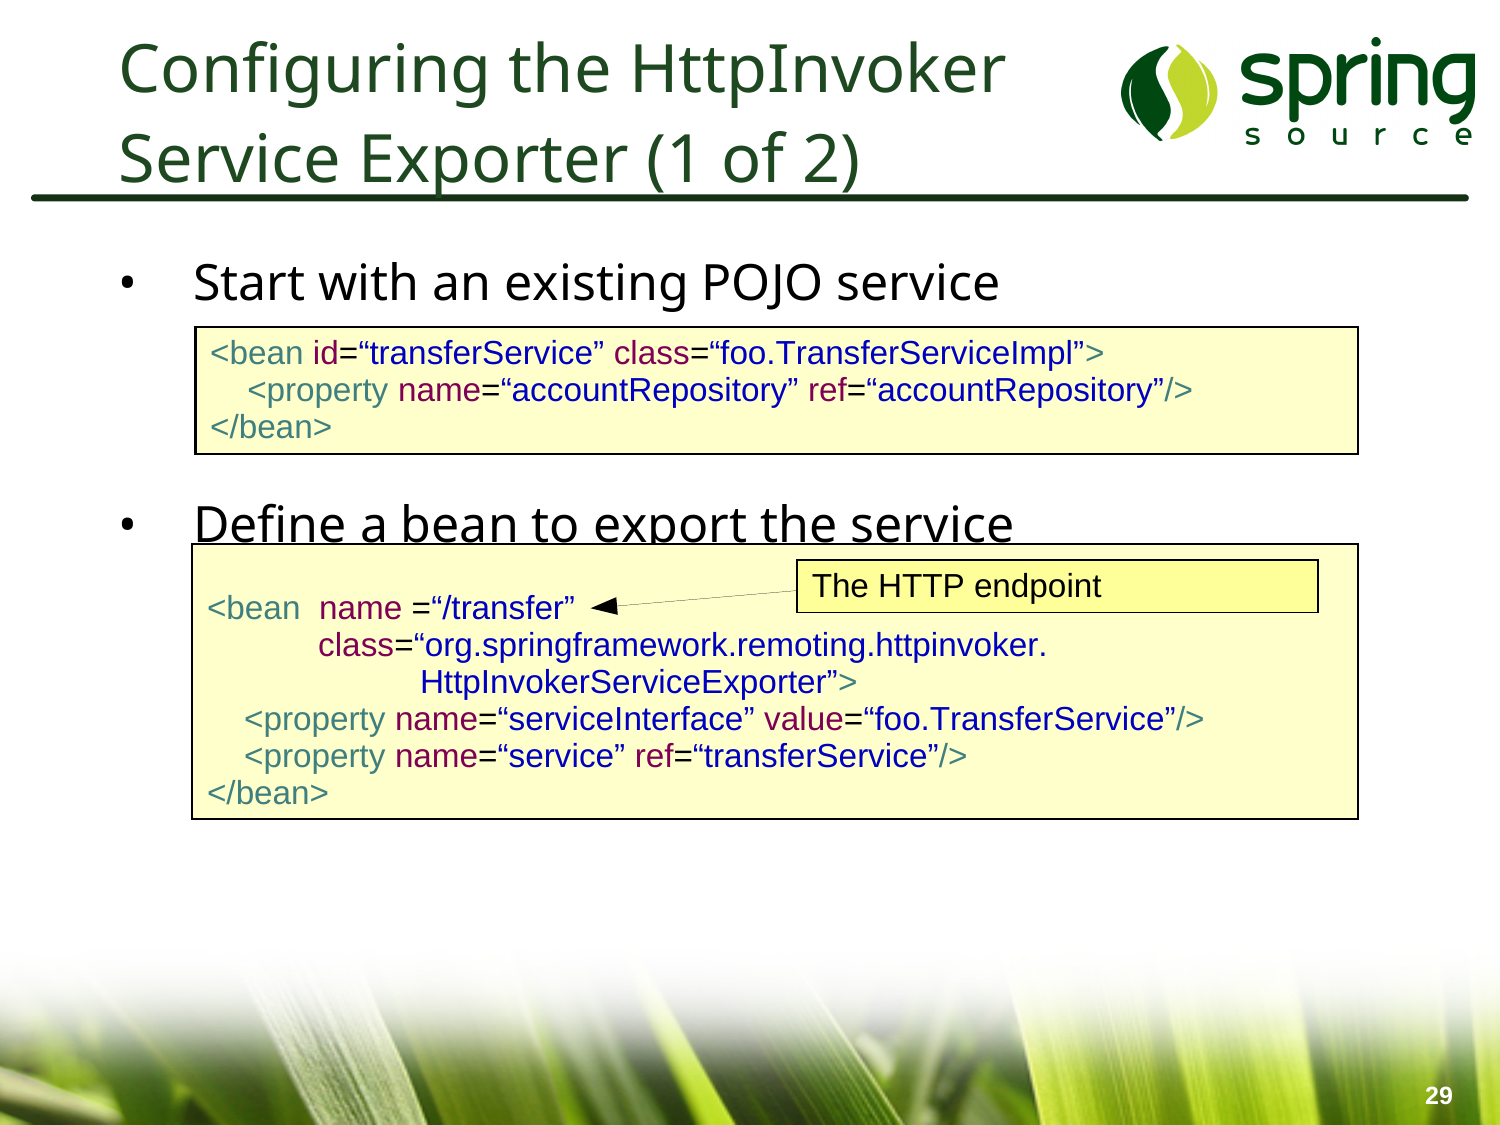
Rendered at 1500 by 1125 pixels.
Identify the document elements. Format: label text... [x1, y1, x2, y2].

title Configuring the HttpInvoker Service Exporter (1 of 2) [103, 13, 1136, 191]
picture [1136, 37, 1475, 145]
list Start with an existing POJO service Define a bean to export the service [103, 239, 1394, 903]
text_box <bean name =“/transfer” class=“org.springframework.remoting.httpinvoker. HttpInvokerServiceExporter”> <property name=“serviceInterface” value=“foo.TransferService”/> <property name=“service” ref=“transferService”/> </bean> [192, 544, 1359, 820]
text_box The HTTP endpoint [797, 560, 1318, 613]
text_box <bean id=“transferService” class=“foo.TransferServiceImpl”> <property name=“accountRepository” ref=“accountRepository”/> </bean> [195, 327, 1359, 454]
picture [0, 944, 1500, 1125]
